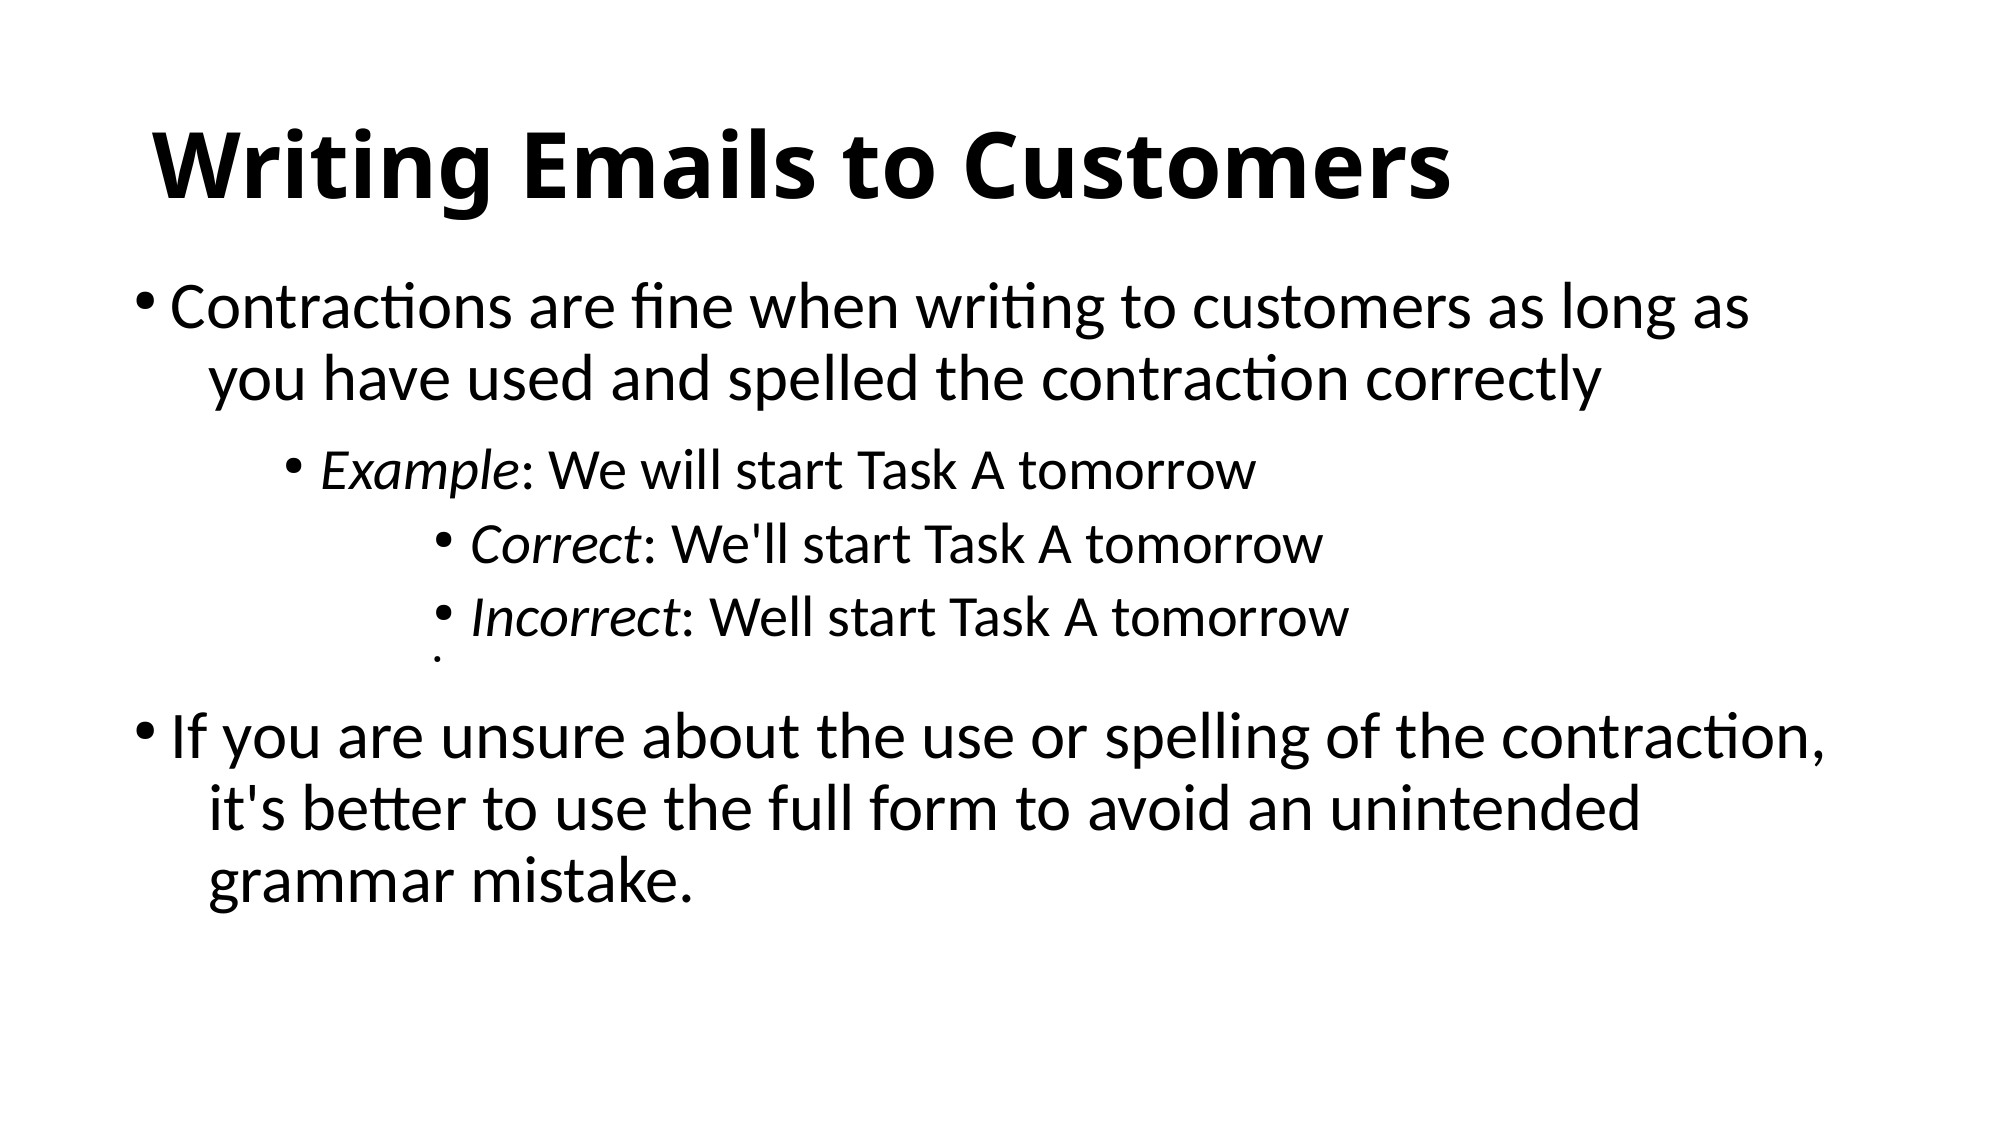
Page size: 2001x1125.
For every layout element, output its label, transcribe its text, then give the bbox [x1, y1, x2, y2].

list Contractions are fine when writing to customers as long as you have used and spelled the contraction correctly Example: We will start Task A tomorrow Correct: We'll start Task A tomorrow Incorrect: Well start Task A tomorrow If you are unsure about the use or spelling of the contraction, it's better to use the full form to avoid an unintended grammar mistake. [118, 263, 1879, 1062]
title Writing Emails to Customers [137, 59, 1863, 263]
